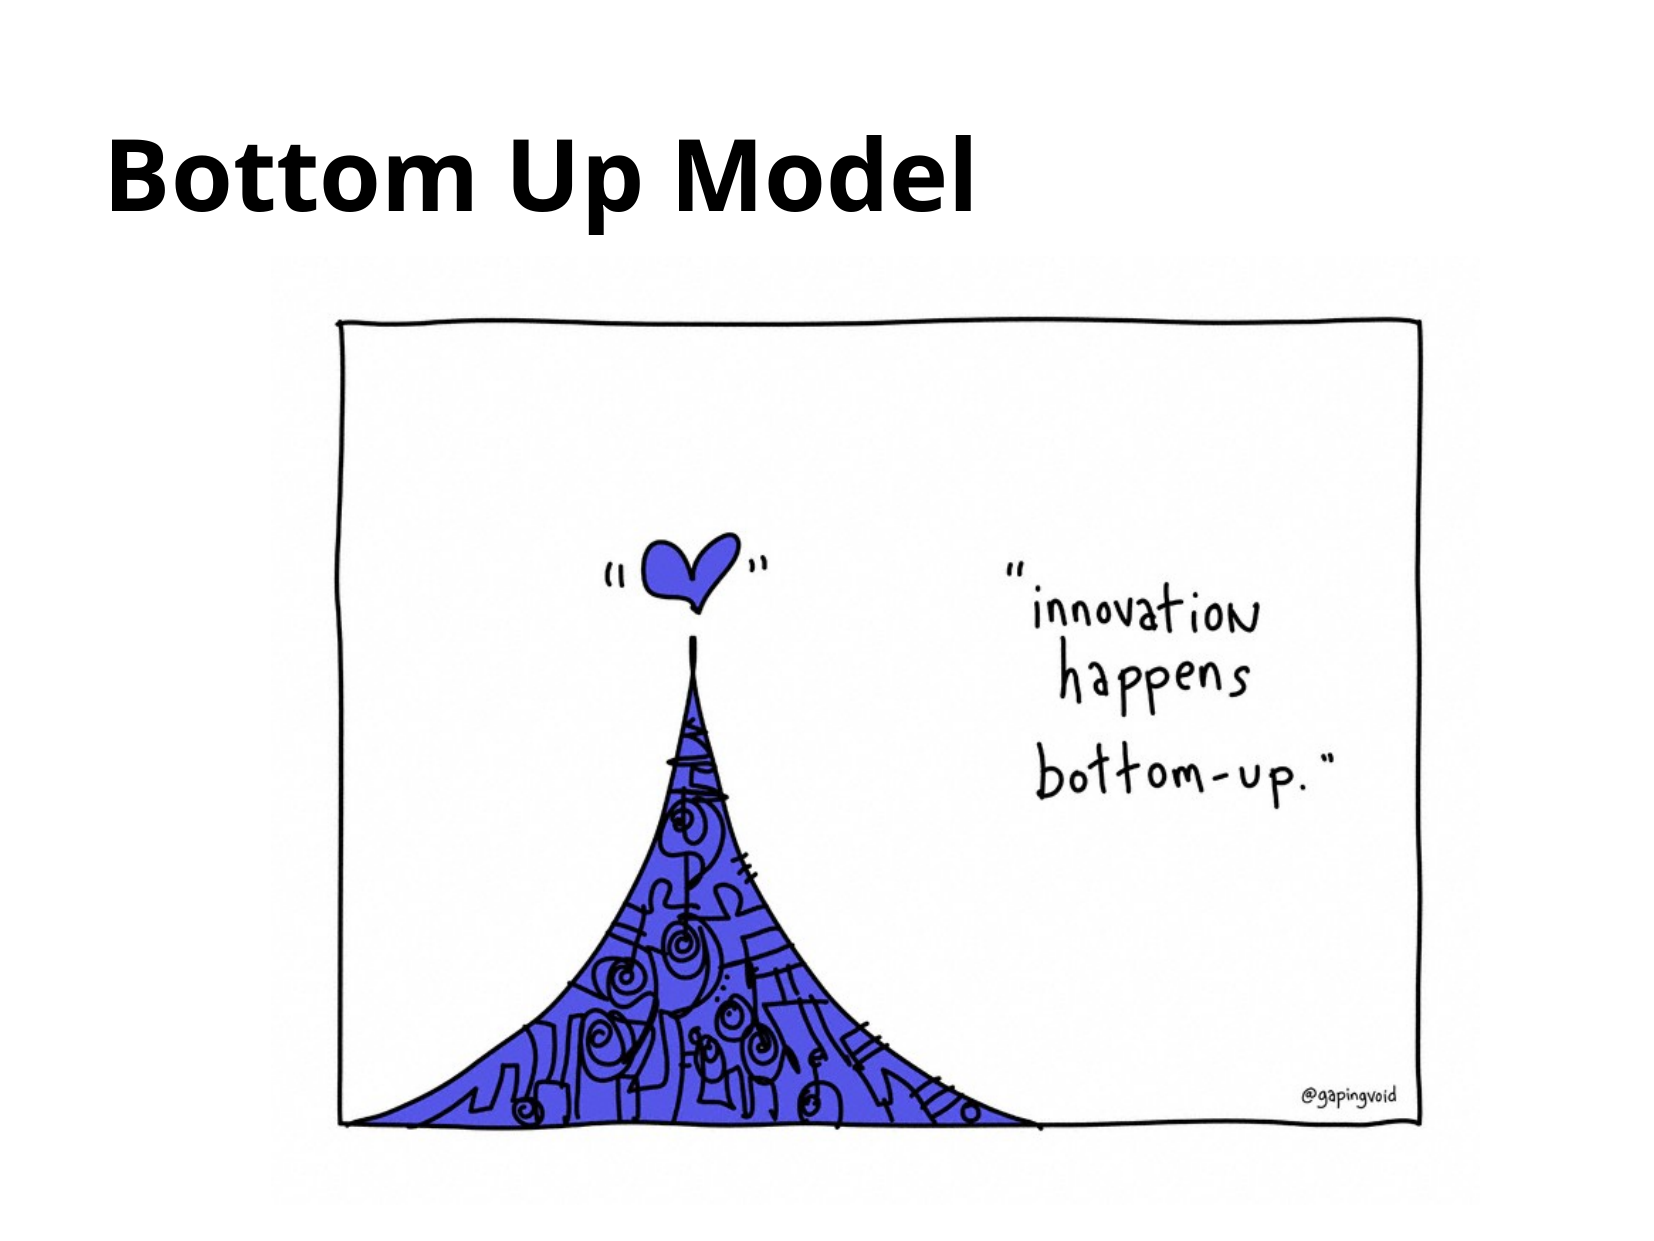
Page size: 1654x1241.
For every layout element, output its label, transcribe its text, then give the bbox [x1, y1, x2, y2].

text_box Bottom Up Model [89, 96, 1342, 307]
picture [271, 256, 1480, 1206]
